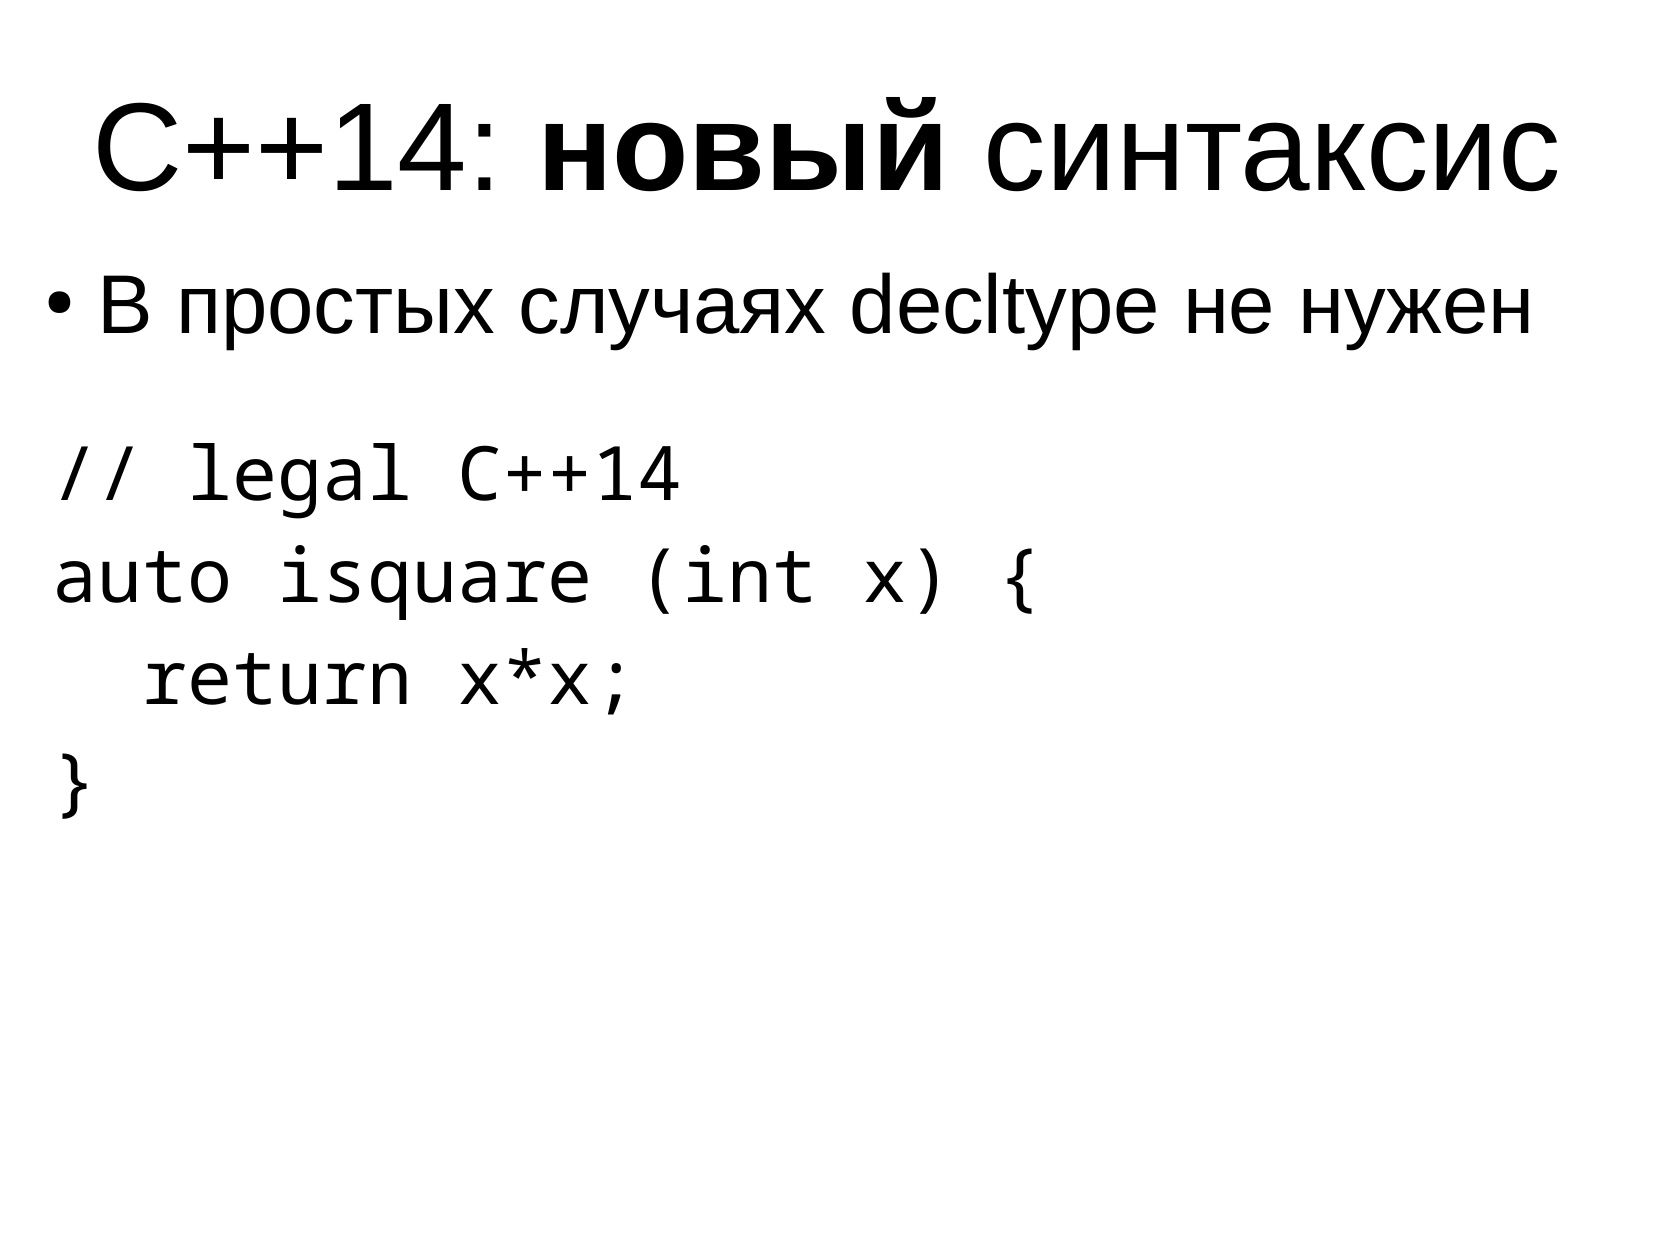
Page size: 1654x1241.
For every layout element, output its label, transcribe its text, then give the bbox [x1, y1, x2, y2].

list В простых случаях decltype не нужен [26, 258, 1647, 499]
list // legal C++14 auto isquare (int x) { return x*x; } [52, 420, 1591, 856]
title C++14: новый синтаксис [82, 43, 1571, 251]
